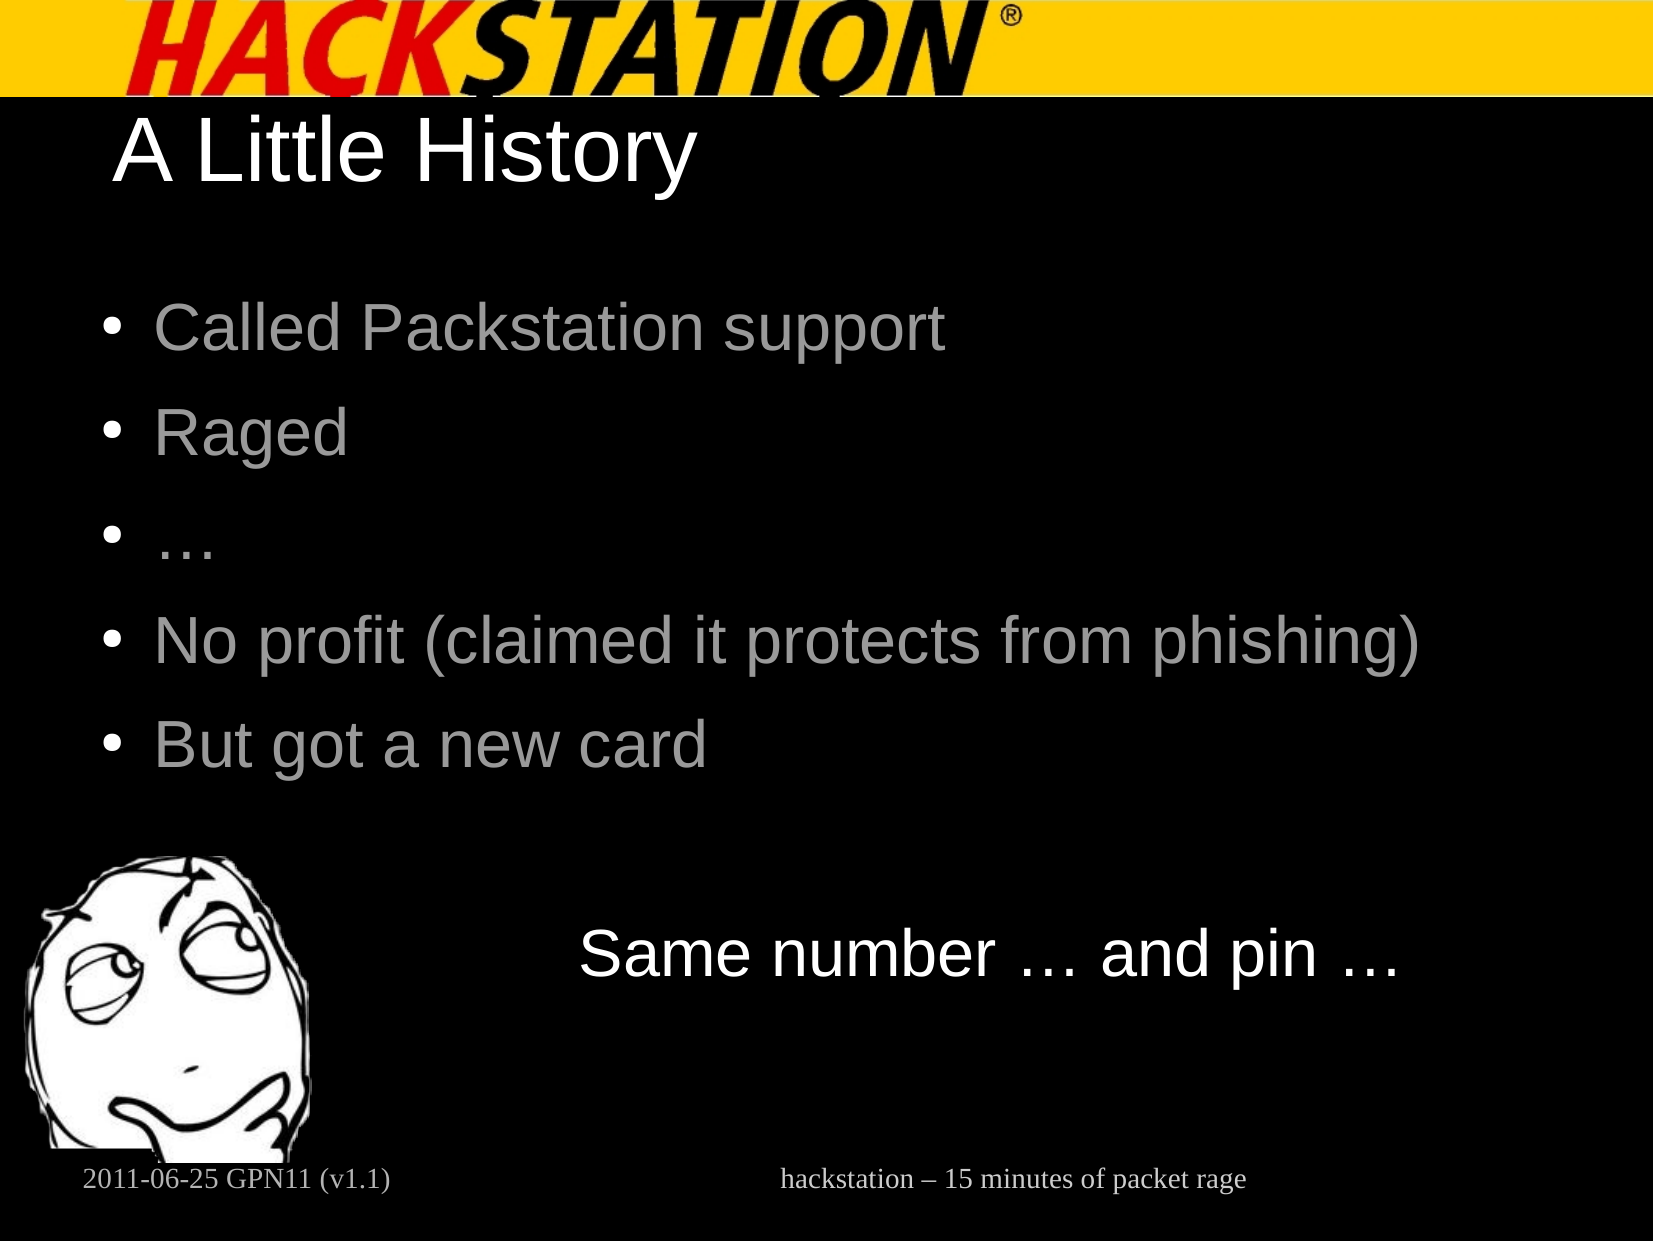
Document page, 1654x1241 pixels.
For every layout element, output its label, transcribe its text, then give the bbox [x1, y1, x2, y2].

title A Little History [112, 75, 1571, 226]
picture [0, 856, 313, 1163]
list Called Packstation support Raged … No profit (claimed it protects from phishing) But got a new card Same number … and pin … [82, 290, 1571, 1109]
picture [0, 0, 1653, 97]
